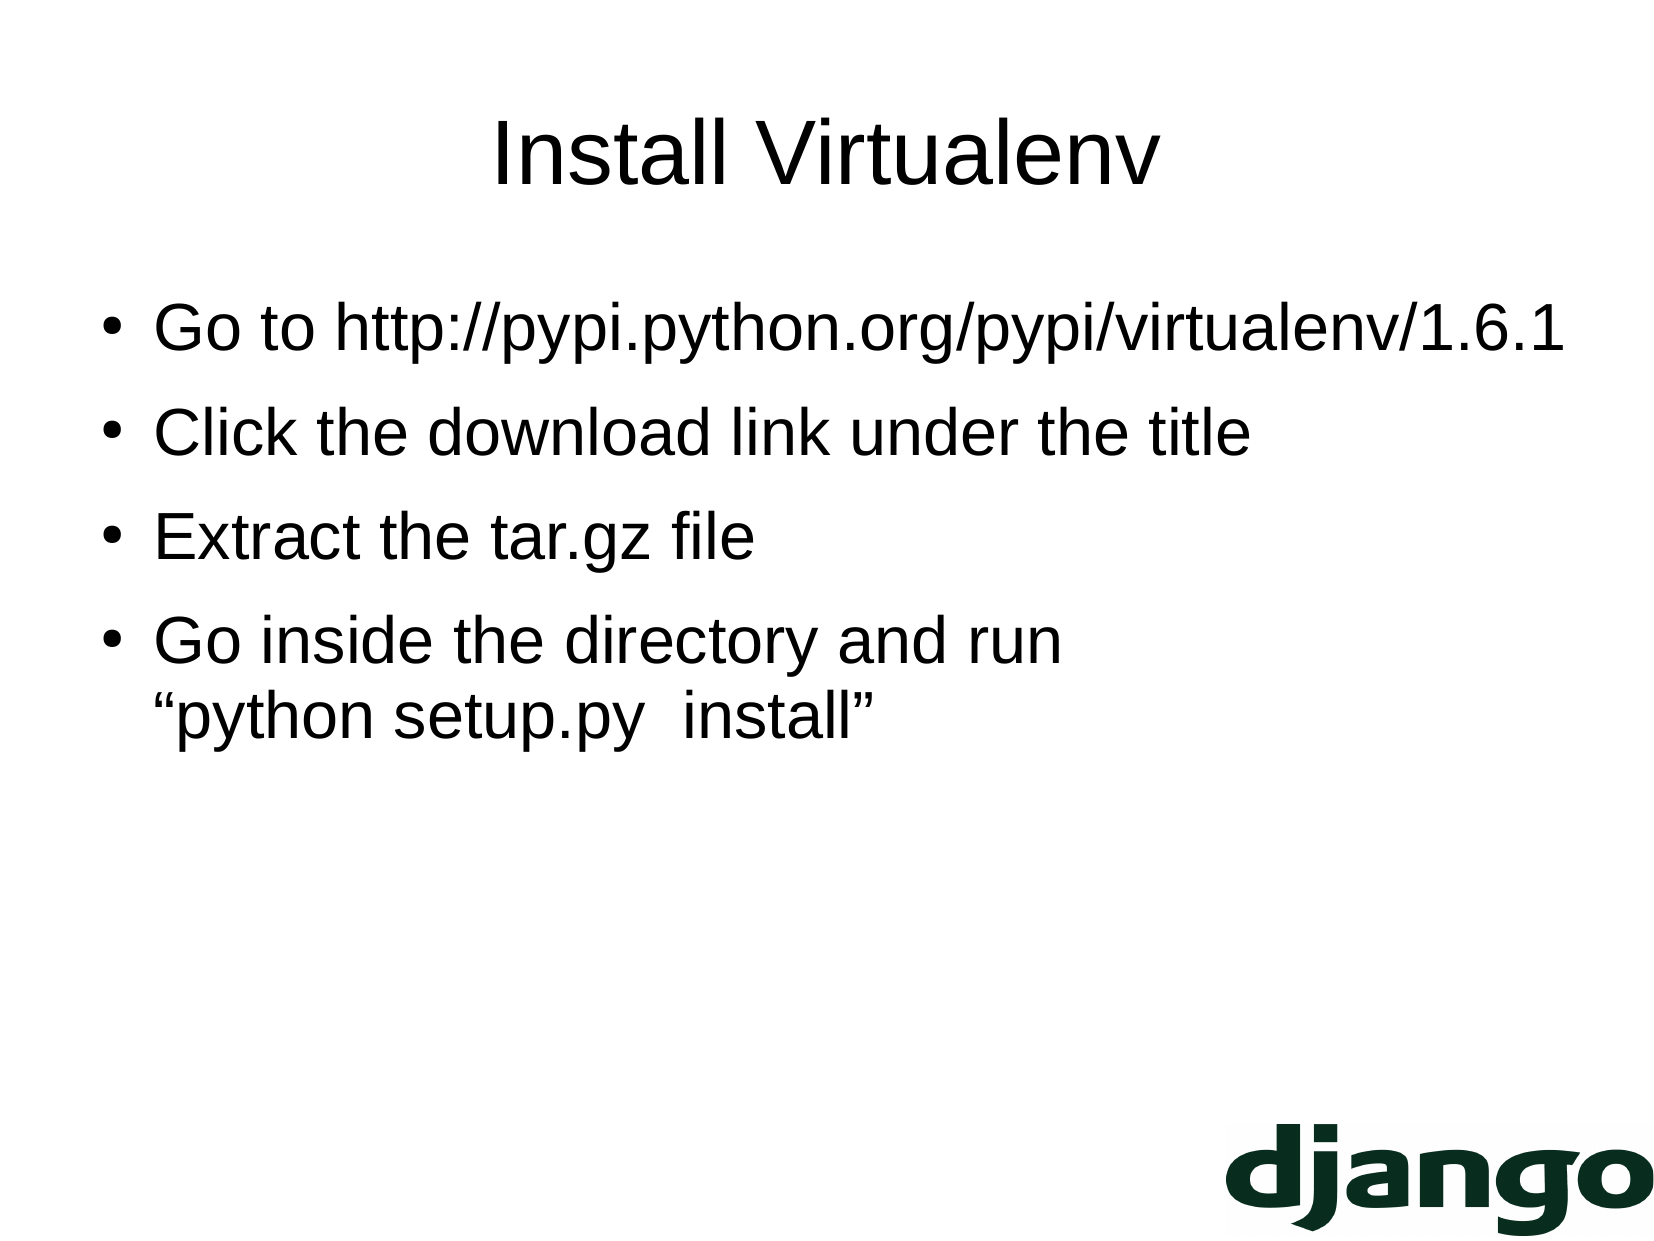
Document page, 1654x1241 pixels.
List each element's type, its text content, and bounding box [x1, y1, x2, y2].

picture [1226, 1124, 1654, 1236]
title Install Virtualenv [82, 49, 1571, 257]
list Go to http://pypi.python.org/pypi/virtualenv/1.6.1 Click the download link under the title Extract the tar.gz file Go inside the directory and run “python setup.py install” [82, 290, 1571, 1109]
